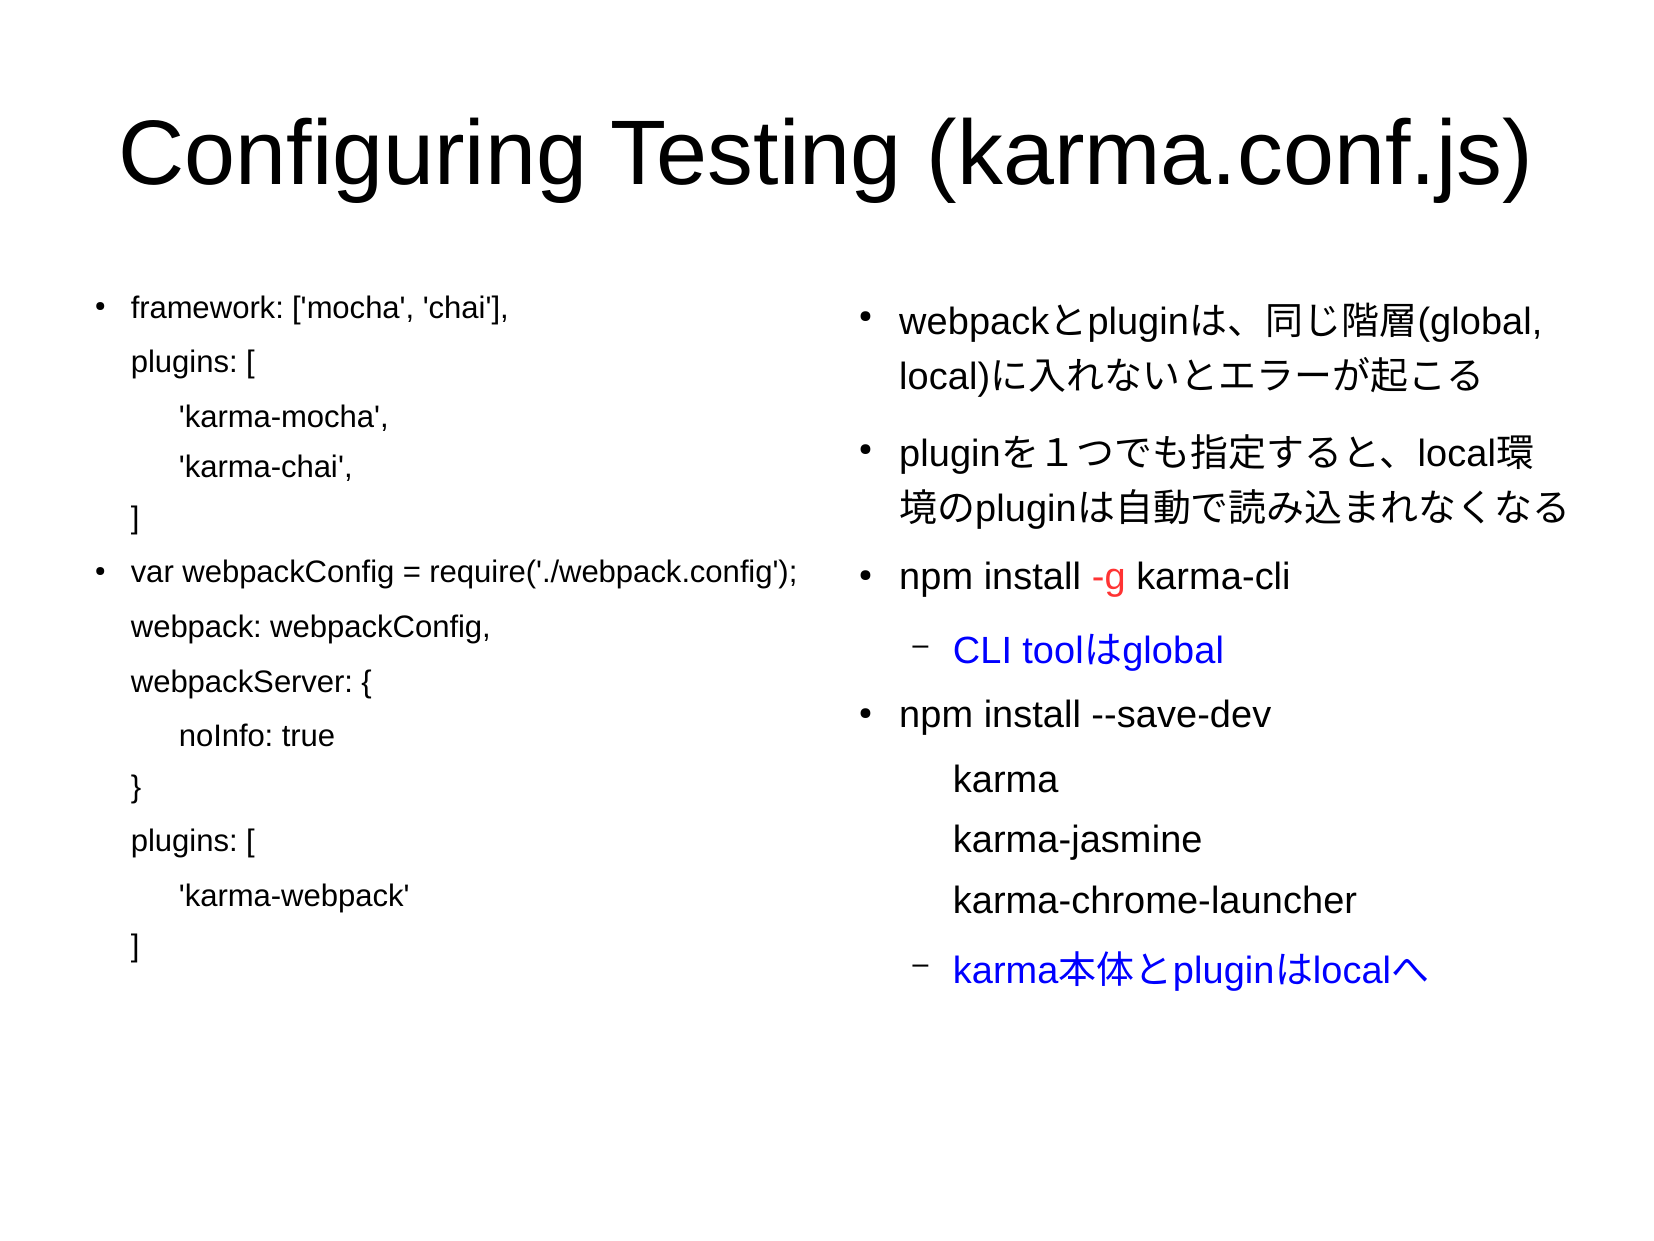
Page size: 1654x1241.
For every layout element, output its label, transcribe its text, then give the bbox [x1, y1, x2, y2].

list framework: ['mocha', 'chai'], plugins: [ 'karma-mocha', 'karma-chai', ] var webpackConfig = require('./webpack.config'); webpack: webpackConfig, webpackServer: { noInfo: true } plugins: [ 'karma-webpack' ] [82, 290, 809, 1010]
list webpackとpluginは、同じ階層(global, local)に入れないとエラーが起こる pluginを１つでも指定すると、local環境のpluginは自動で読み込まれなくなる npm install -g karma-cli CLI toolはglobal npm install --save-dev karma karma-jasmine karma-chrome-launcher karma本体とpluginはlocalへ [845, 290, 1572, 1010]
title Configuring Testing (karma.conf.js) [82, 49, 1571, 257]
